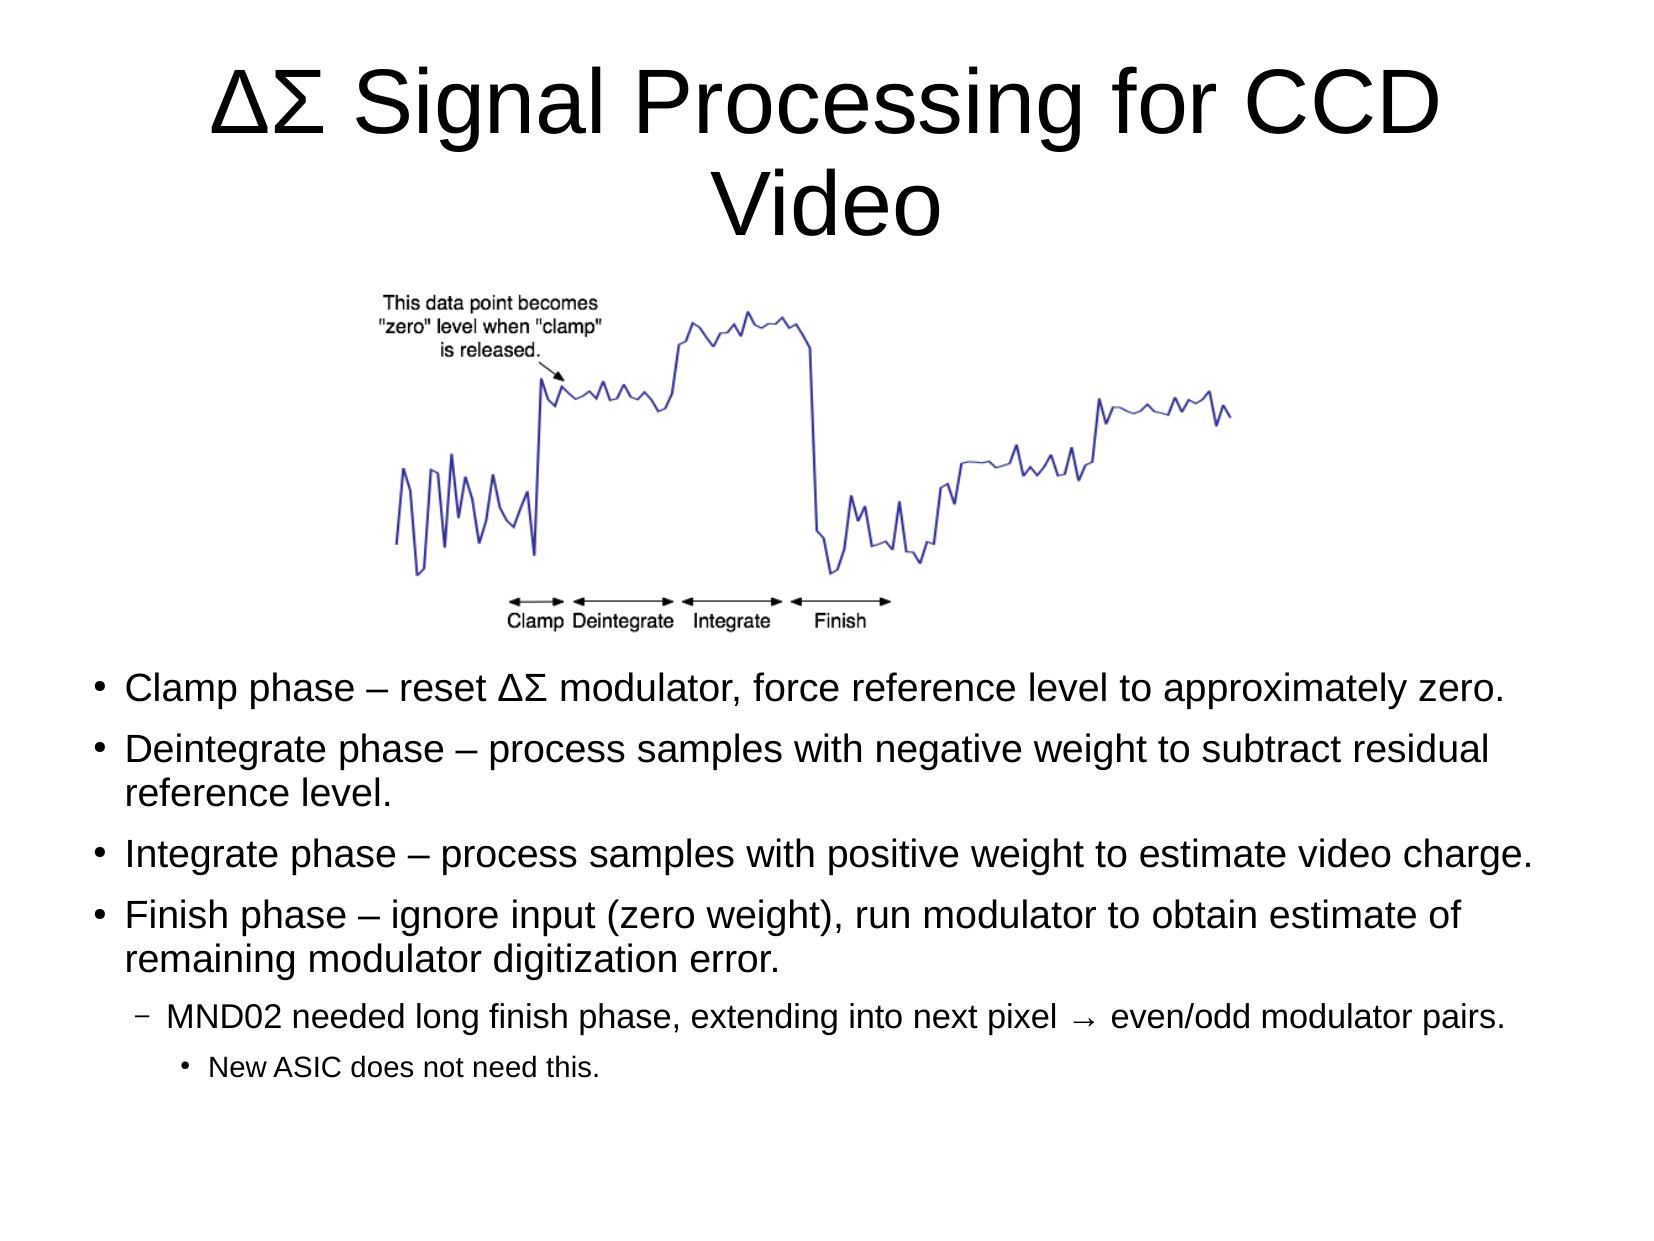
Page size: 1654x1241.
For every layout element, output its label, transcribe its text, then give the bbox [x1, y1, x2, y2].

list Clamp phase – reset ΔΣ modulator, force reference level to approximately zero. Deintegrate phase – process samples with negative weight to subtract residual reference level. Integrate phase – process samples with positive weight to estimate video charge. Finish phase – ignore input (zero weight), run modulator to obtain estimate of remaining modulator digitization error. MND02 needed long finish phase, extending into next pixel → even/odd modulator pairs. New ASIC does not need this. [82, 665, 1538, 1156]
title ΔΣ Signal Processing for CCD Video [82, 49, 1571, 257]
picture [371, 290, 1249, 634]
